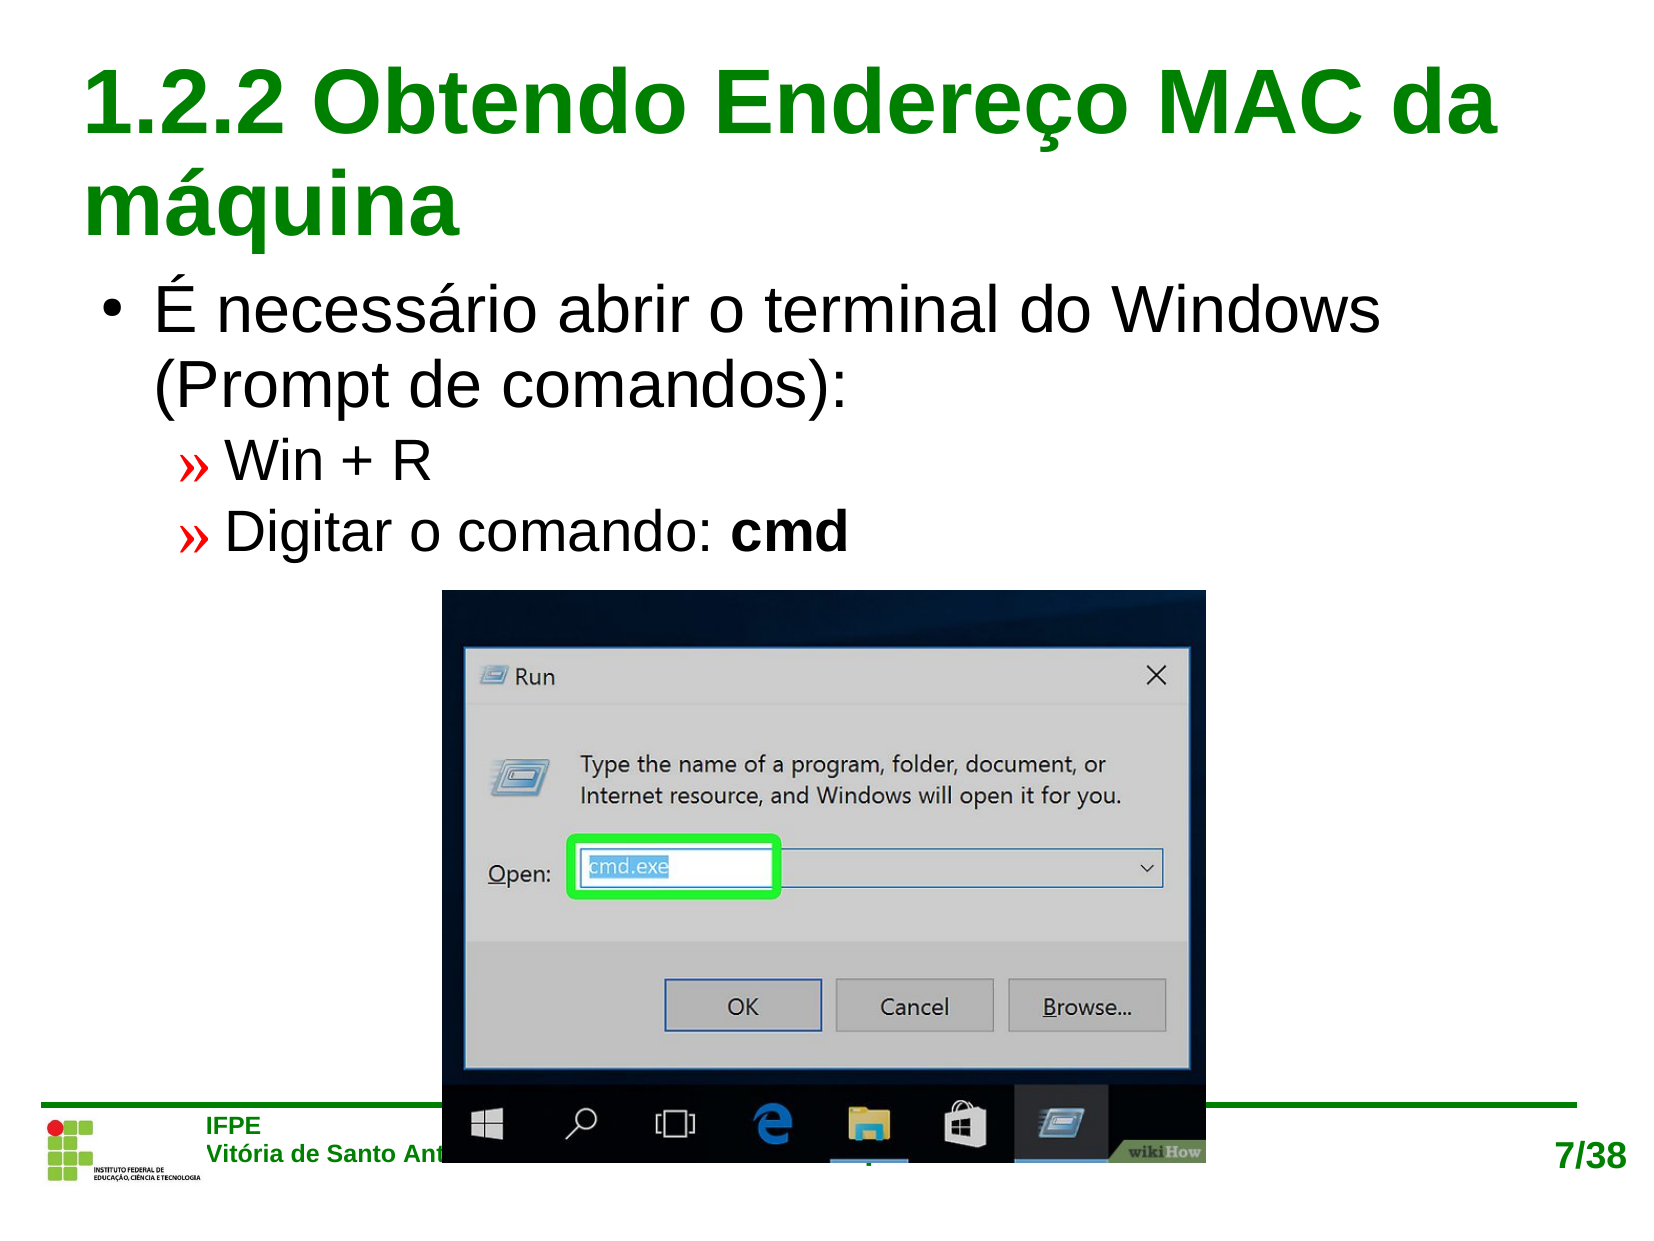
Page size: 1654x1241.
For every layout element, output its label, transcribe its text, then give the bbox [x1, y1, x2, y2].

title 1.2.2 Obtendo Endereço MAC da máquina [82, 49, 1571, 257]
picture [442, 590, 1206, 1163]
list É necessário abrir o terminal do Windows (Prompt de comandos): Win + R Digitar o comando: cmd [82, 272, 1571, 1091]
picture [39, 1111, 207, 1191]
